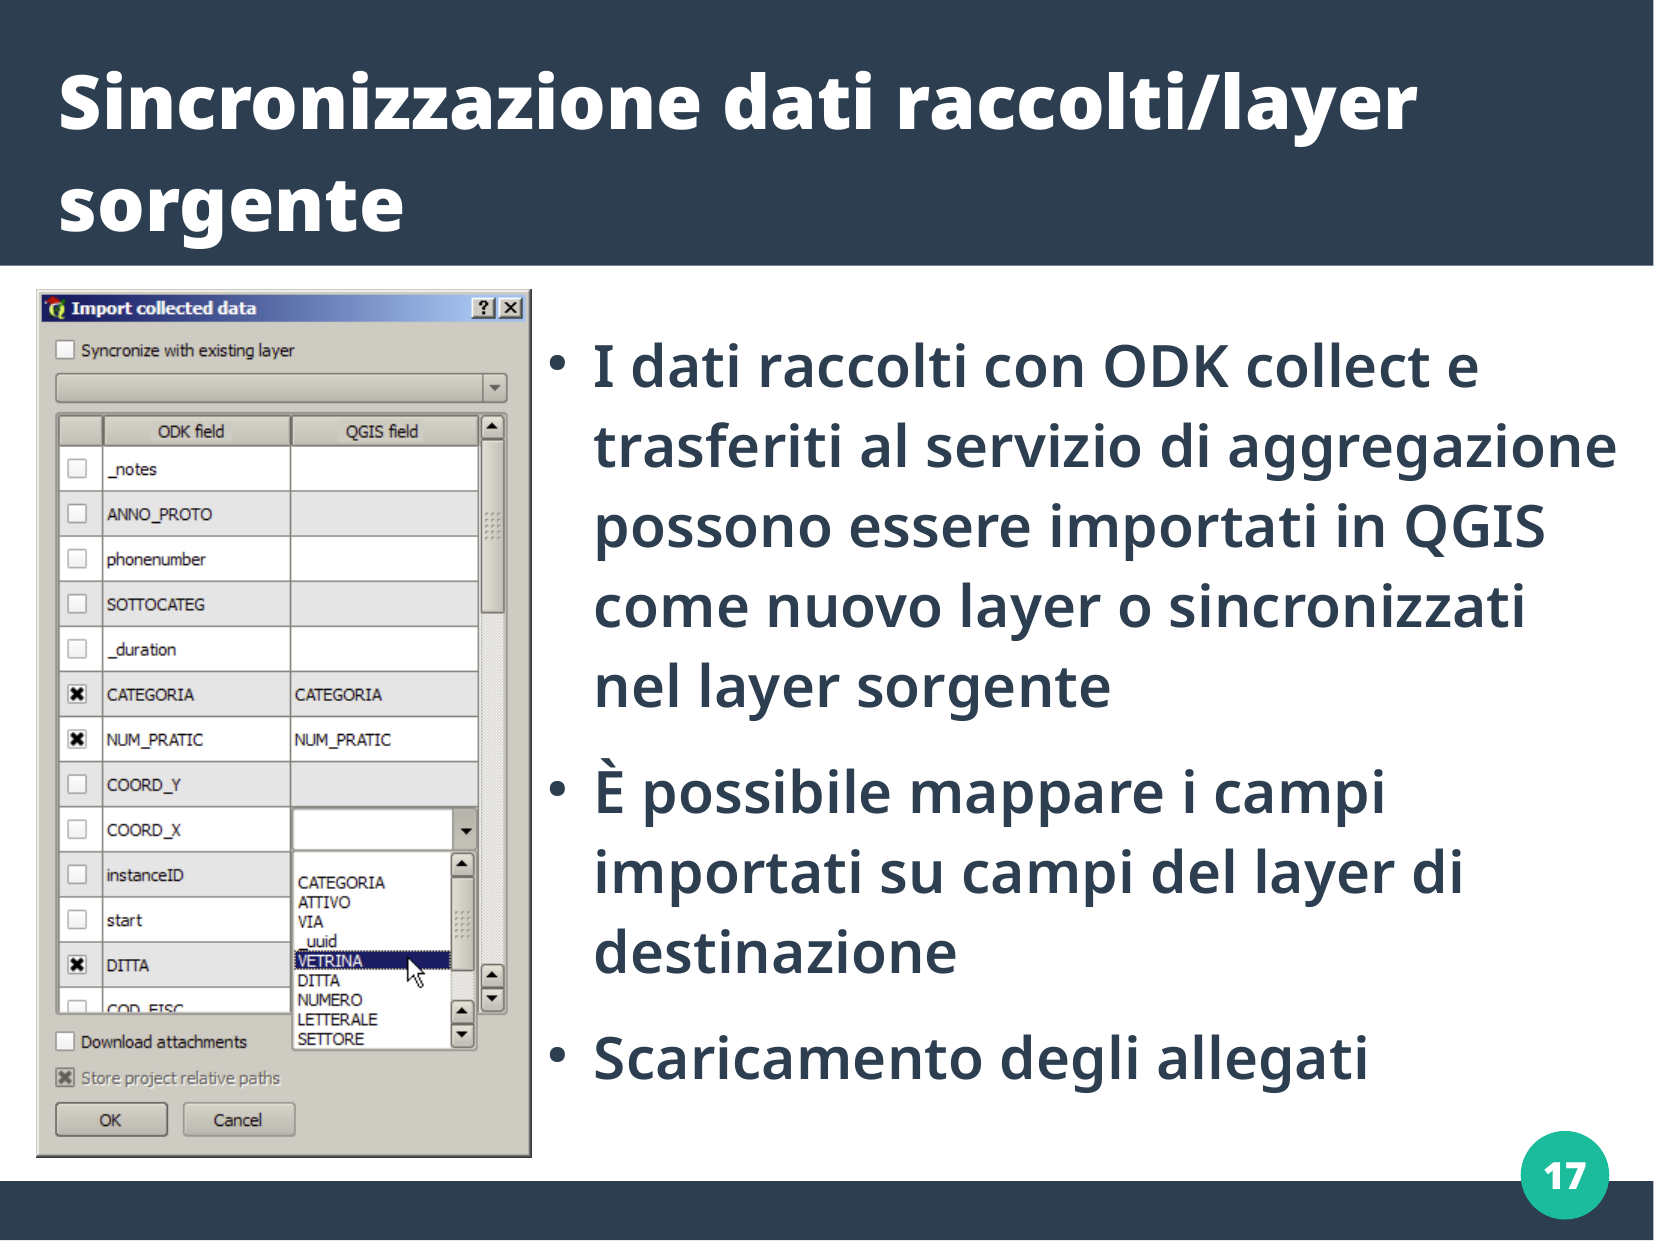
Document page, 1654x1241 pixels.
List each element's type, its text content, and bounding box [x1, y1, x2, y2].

title Sincronizzazione dati raccolti/layer sorgente [59, 49, 1595, 207]
list I dati raccolti con ODK collect e trasferiti al servizio di aggregazione possono essere importati in QGIS come nuovo layer o sincronizzati nel layer sorgente È possibile mappare i campi importati su campi del layer di destinazione Scaricamento degli allegati [532, 324, 1654, 1152]
picture [36, 289, 532, 1158]
